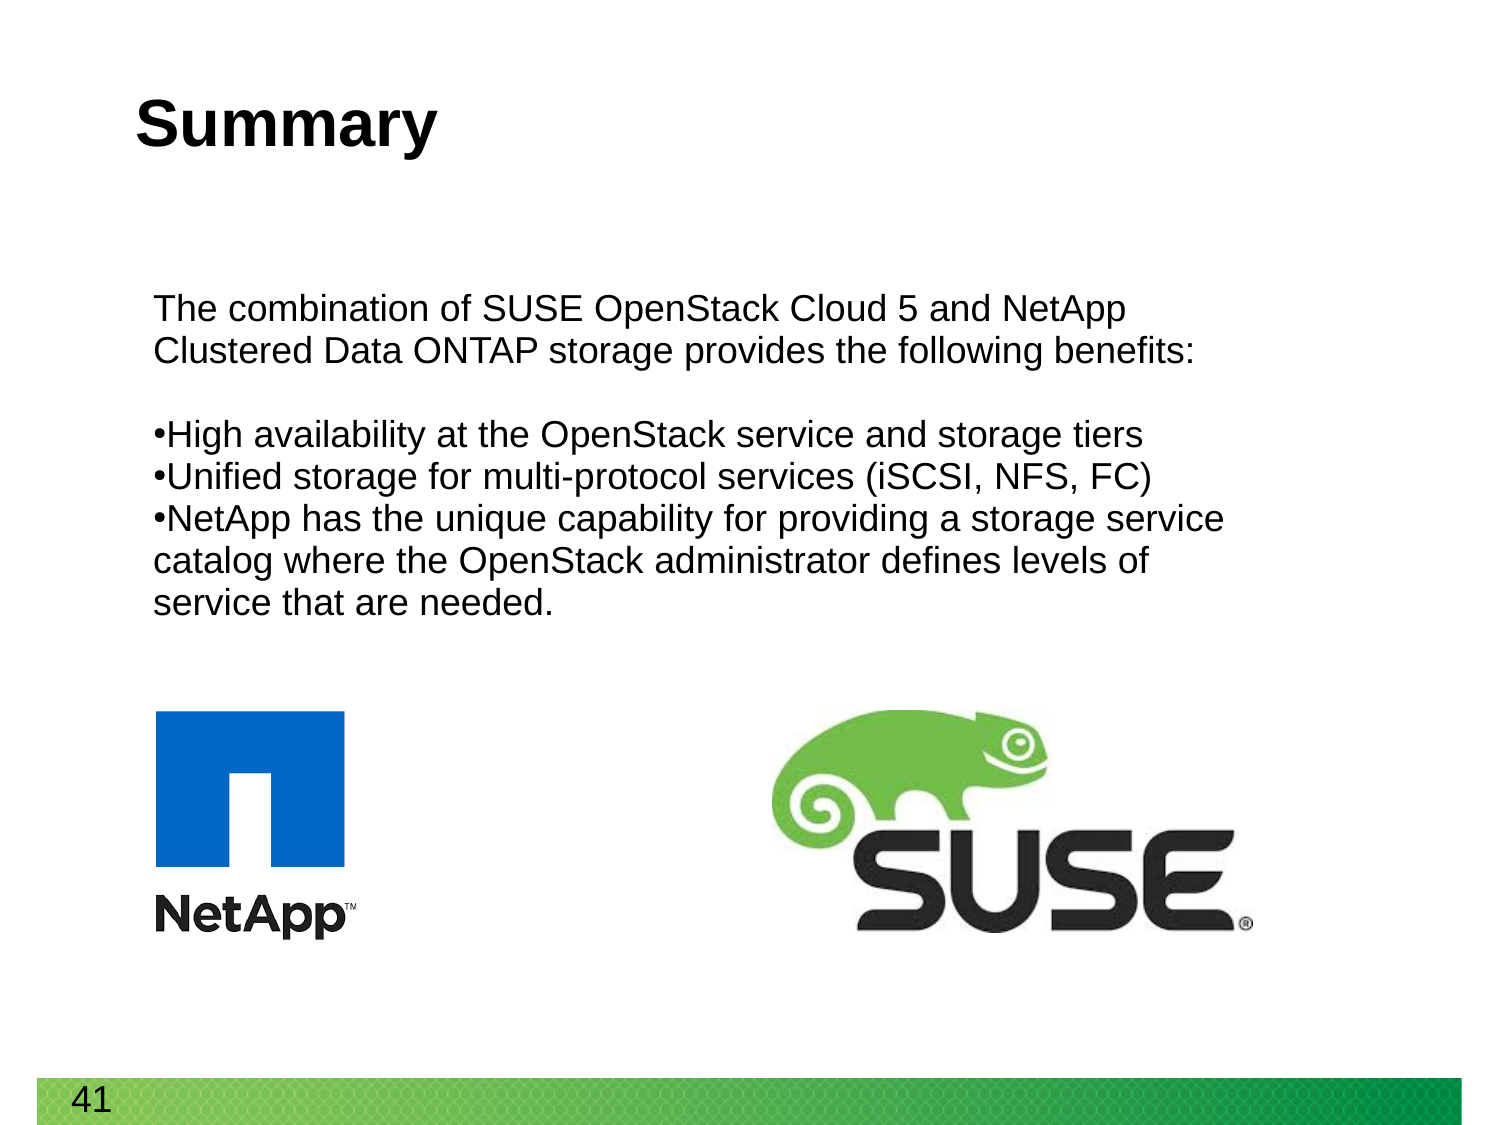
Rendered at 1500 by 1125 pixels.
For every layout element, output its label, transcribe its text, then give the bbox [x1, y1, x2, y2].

text_box The combination of SUSE OpenStack Cloud 5 and NetApp Clustered Data ONTAP storage provides the following benefits: High availability at the OpenStack service and storage tiers Unified storage for multi-protocol services (iSCSI, NFS, FC) NetApp has the unique capability for providing a storage service catalog where the OpenStack administrator defines levels of service that are needed. [138, 280, 1268, 715]
picture [156, 710, 356, 940]
title Summary [135, 41, 1372, 204]
picture [772, 710, 1253, 933]
picture [36, 1078, 1462, 1125]
